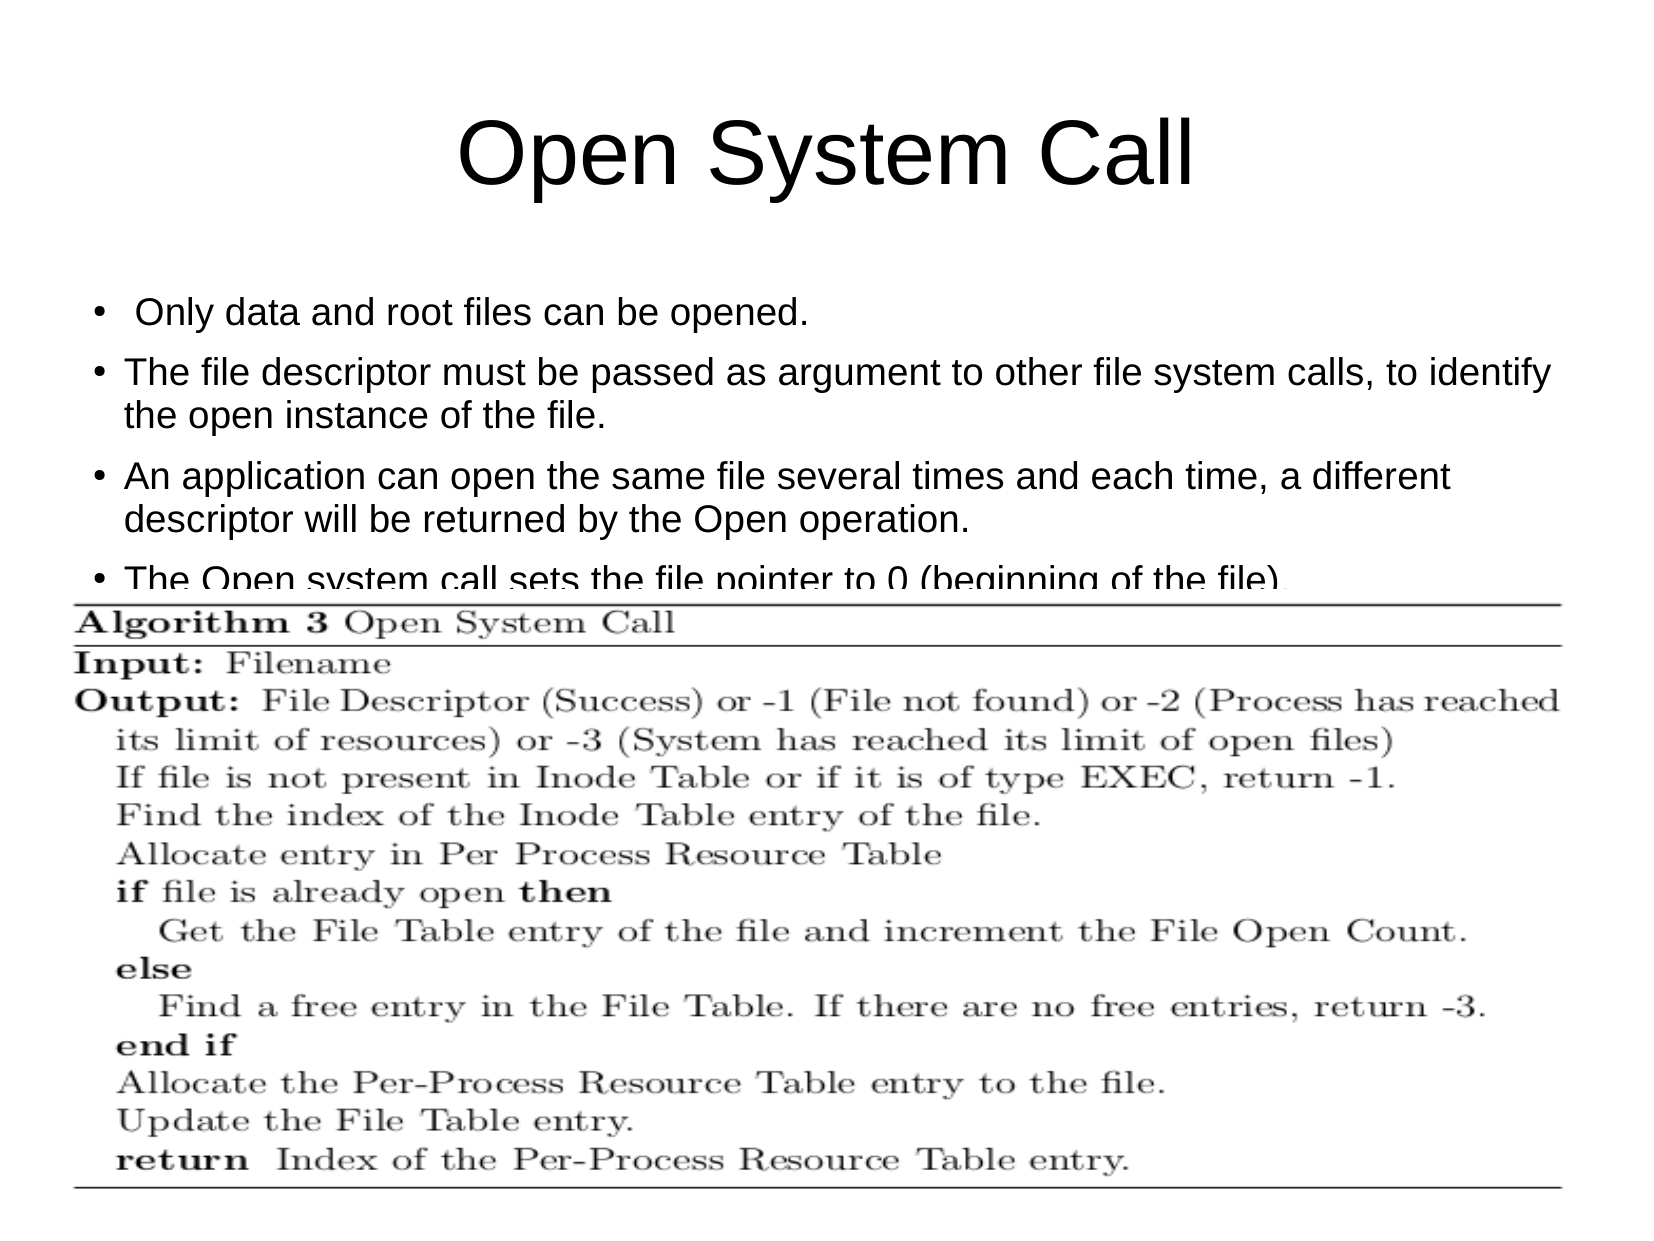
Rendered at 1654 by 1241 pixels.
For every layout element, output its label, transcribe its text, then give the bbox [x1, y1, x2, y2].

picture [59, 589, 1595, 1217]
list Only data and root files can be opened. The file descriptor must be passed as argument to other file system calls, to identify the open instance of the file. An application can open the same file several times and each time, a different descriptor will be returned by the Open operation. The Open system call sets the file pointer to 0 (beginning of the file). [82, 290, 1595, 589]
title Open System Call [82, 49, 1571, 257]
